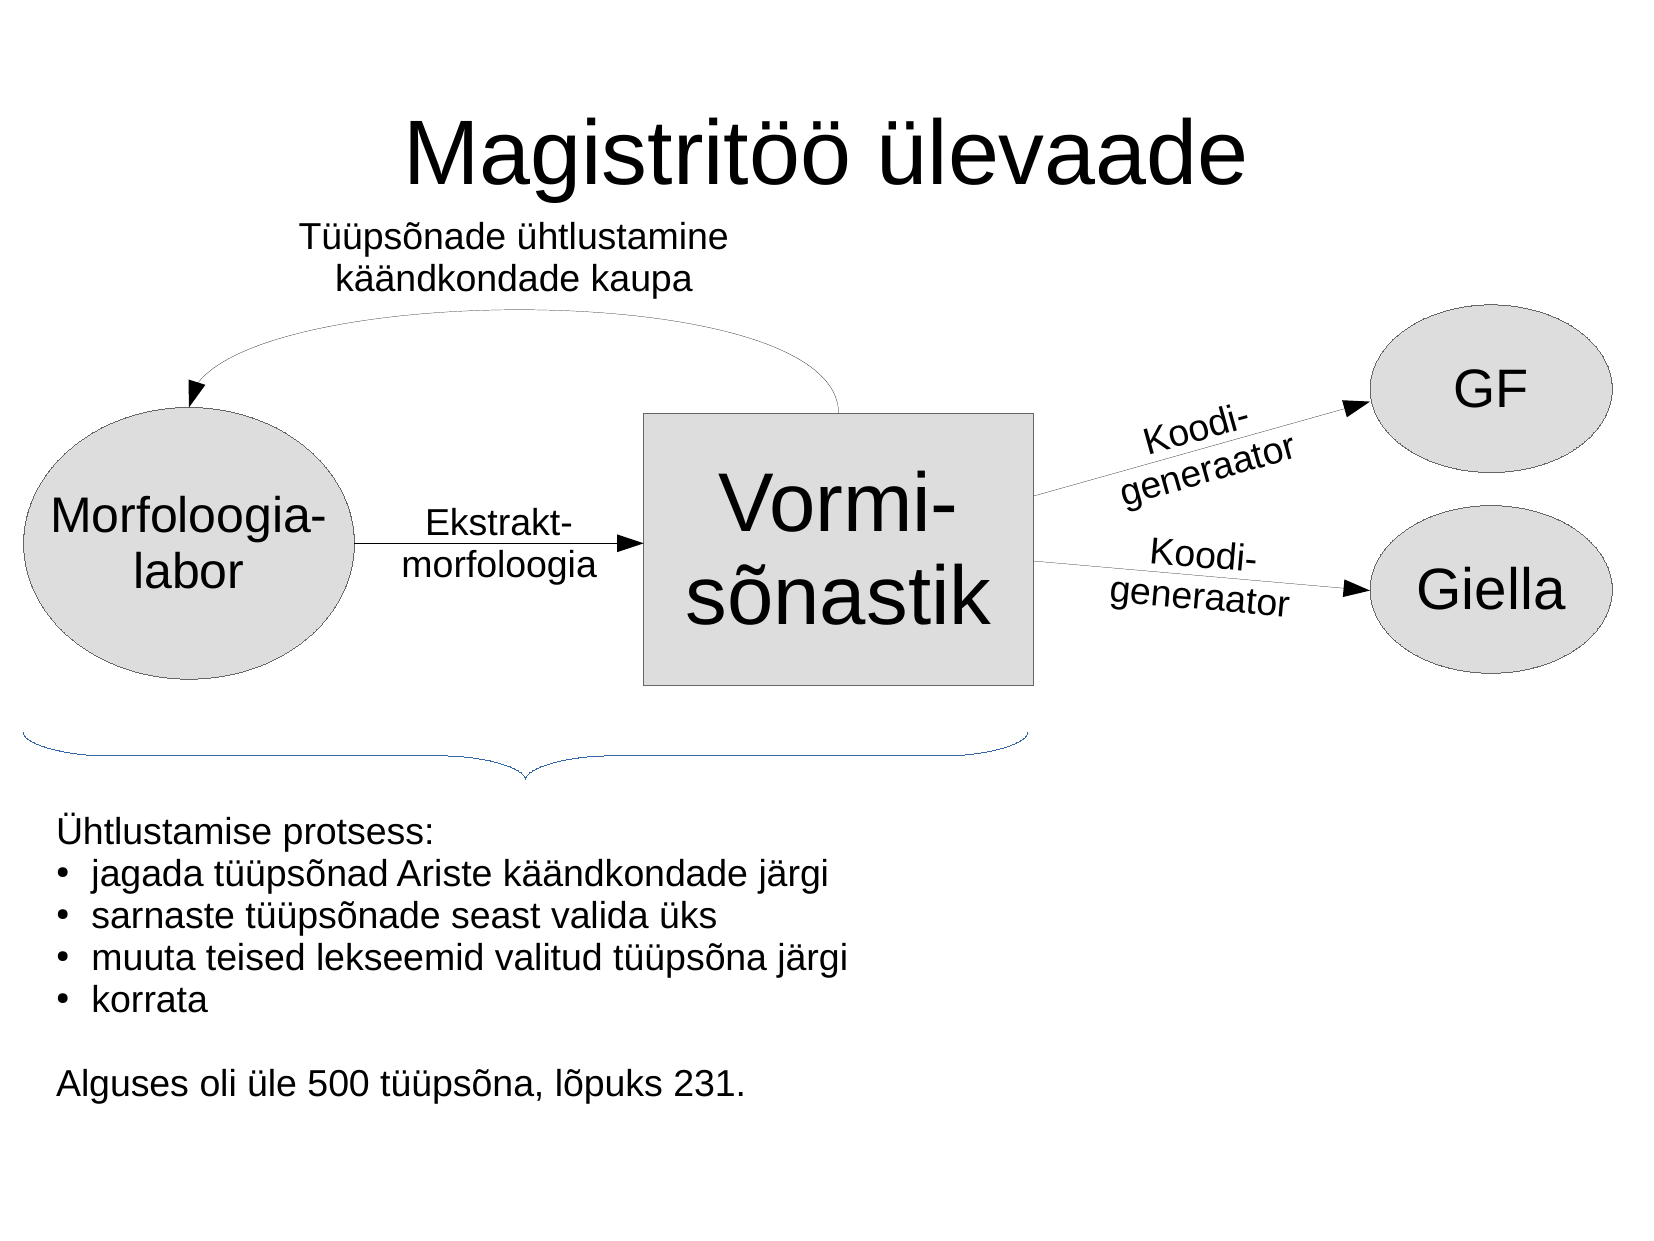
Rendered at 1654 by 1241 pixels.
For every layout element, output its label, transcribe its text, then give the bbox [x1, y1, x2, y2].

text_box Morfoloogia- labor [23, 407, 355, 680]
text_box Ühtlustamise protsess: jagada tüüpsõnad Ariste käändkondade järgi sarnaste tüüpsõnade seast valida üks muuta teised lekseemid valitud tüüpsõna järgi korrata Alguses oli üle 500 tüüpsõna, lõpuks 231. [41, 803, 981, 1196]
text_box Giella [1370, 505, 1613, 674]
title Magistritöö ülevaade [82, 49, 1571, 257]
text_box Vormi- sõnastik [643, 413, 1034, 686]
text_box GF [1370, 304, 1613, 473]
